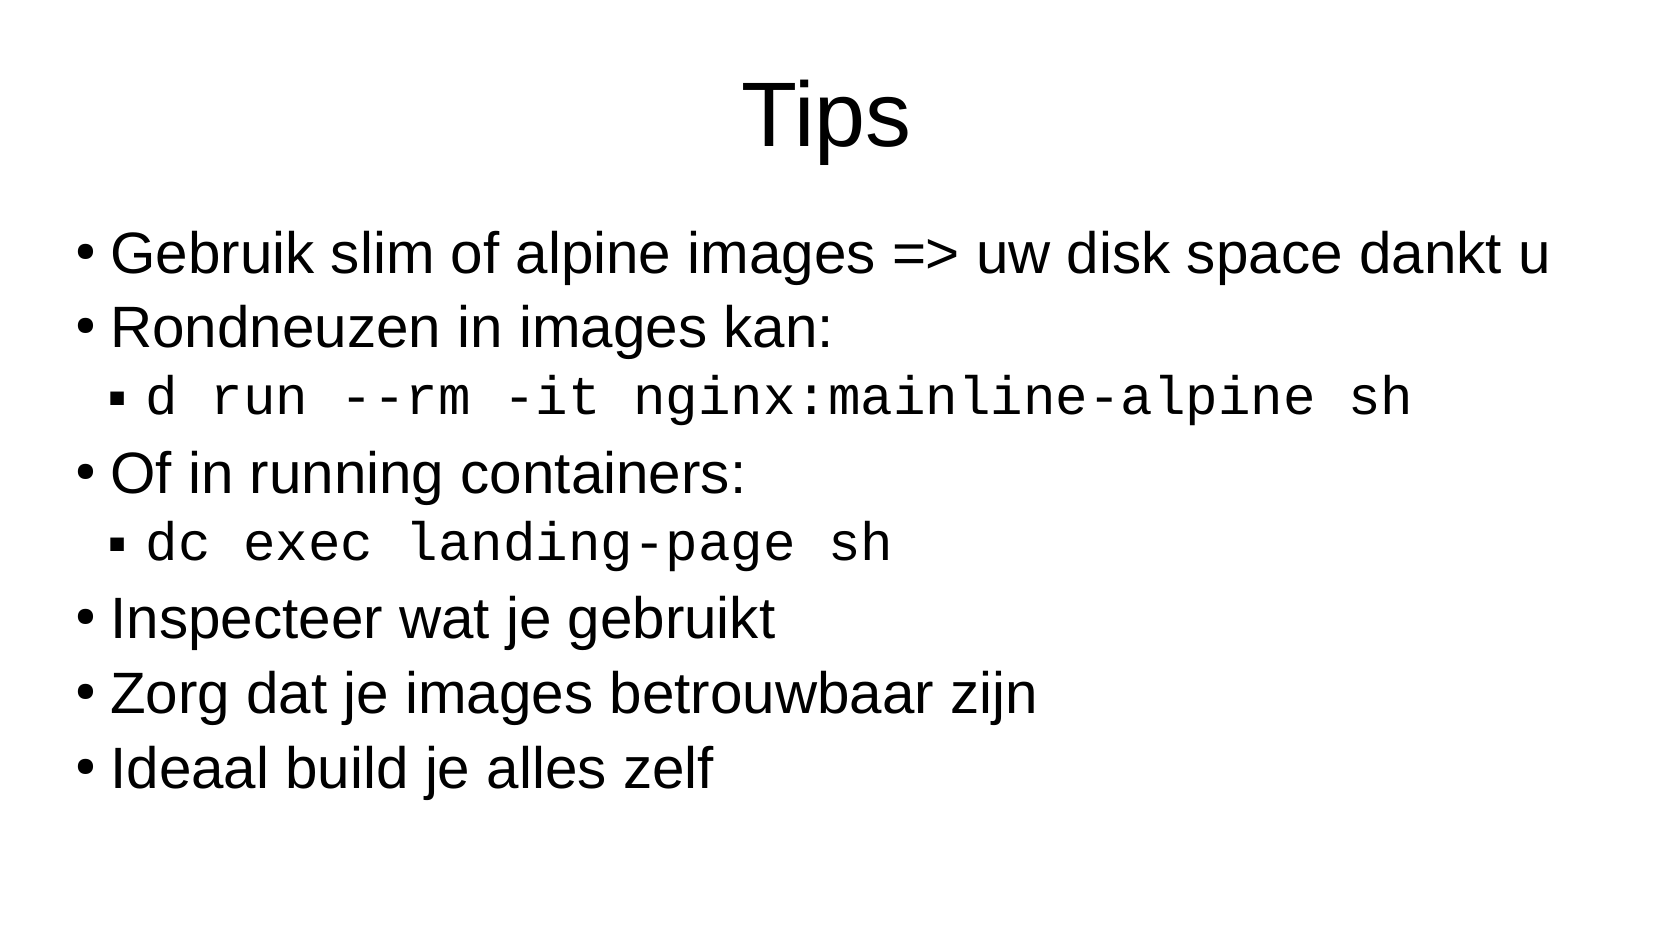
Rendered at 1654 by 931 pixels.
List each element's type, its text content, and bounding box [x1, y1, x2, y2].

title Tips [82, 37, 1571, 193]
subtitle Gebruik slim of alpine images => uw disk space dankt u Rondneuzen in images kan: d run --rm -it nginx:mainline-alpine sh Of in running containers: dc exec landing-page sh Inspecteer wat je gebruikt Zorg dat je images betrouwbaar zijn Ideaal build je alles zelf [75, 210, 1564, 801]
